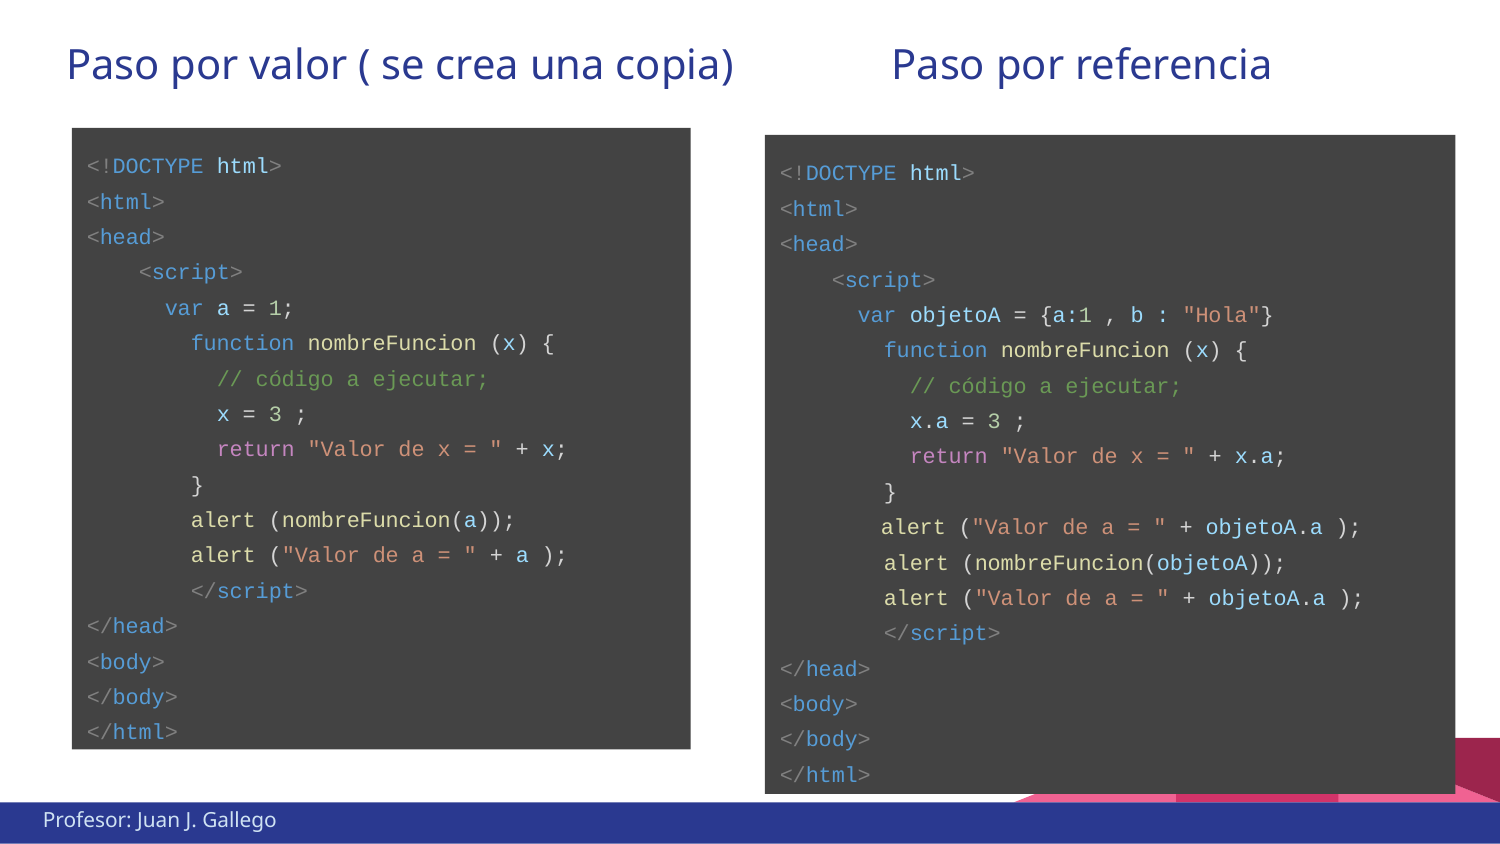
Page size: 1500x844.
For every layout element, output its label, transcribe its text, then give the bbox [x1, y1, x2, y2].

list [51, 123, 1449, 750]
text_box <!DOCTYPE html> <html> <head> <script> var a = 1; function nombreFuncion (x) { // código a ejecutar; x = 3 ; return "Valor de x = " + x; } alert (nombreFuncion(a)); alert ("Valor de a = " + a ); </script> </head> <body> </body> </html> [71, 127, 691, 750]
title Paso por valor ( se crea una copia) Paso por referencia [51, 22, 1449, 123]
text_box <!DOCTYPE html> <html> <head> <script> var objetoA = {a:1 , b : "Hola"} function nombreFuncion (x) { // código a ejecutar; x.a = 3 ; return "Valor de x = " + x.a; } alert ("Valor de a = " + objetoA.a ); alert (nombreFuncion(objetoA)); alert ("Valor de a = " + objetoA.a ); </script> </head> <body> </body> </html> [764, 134, 1456, 794]
